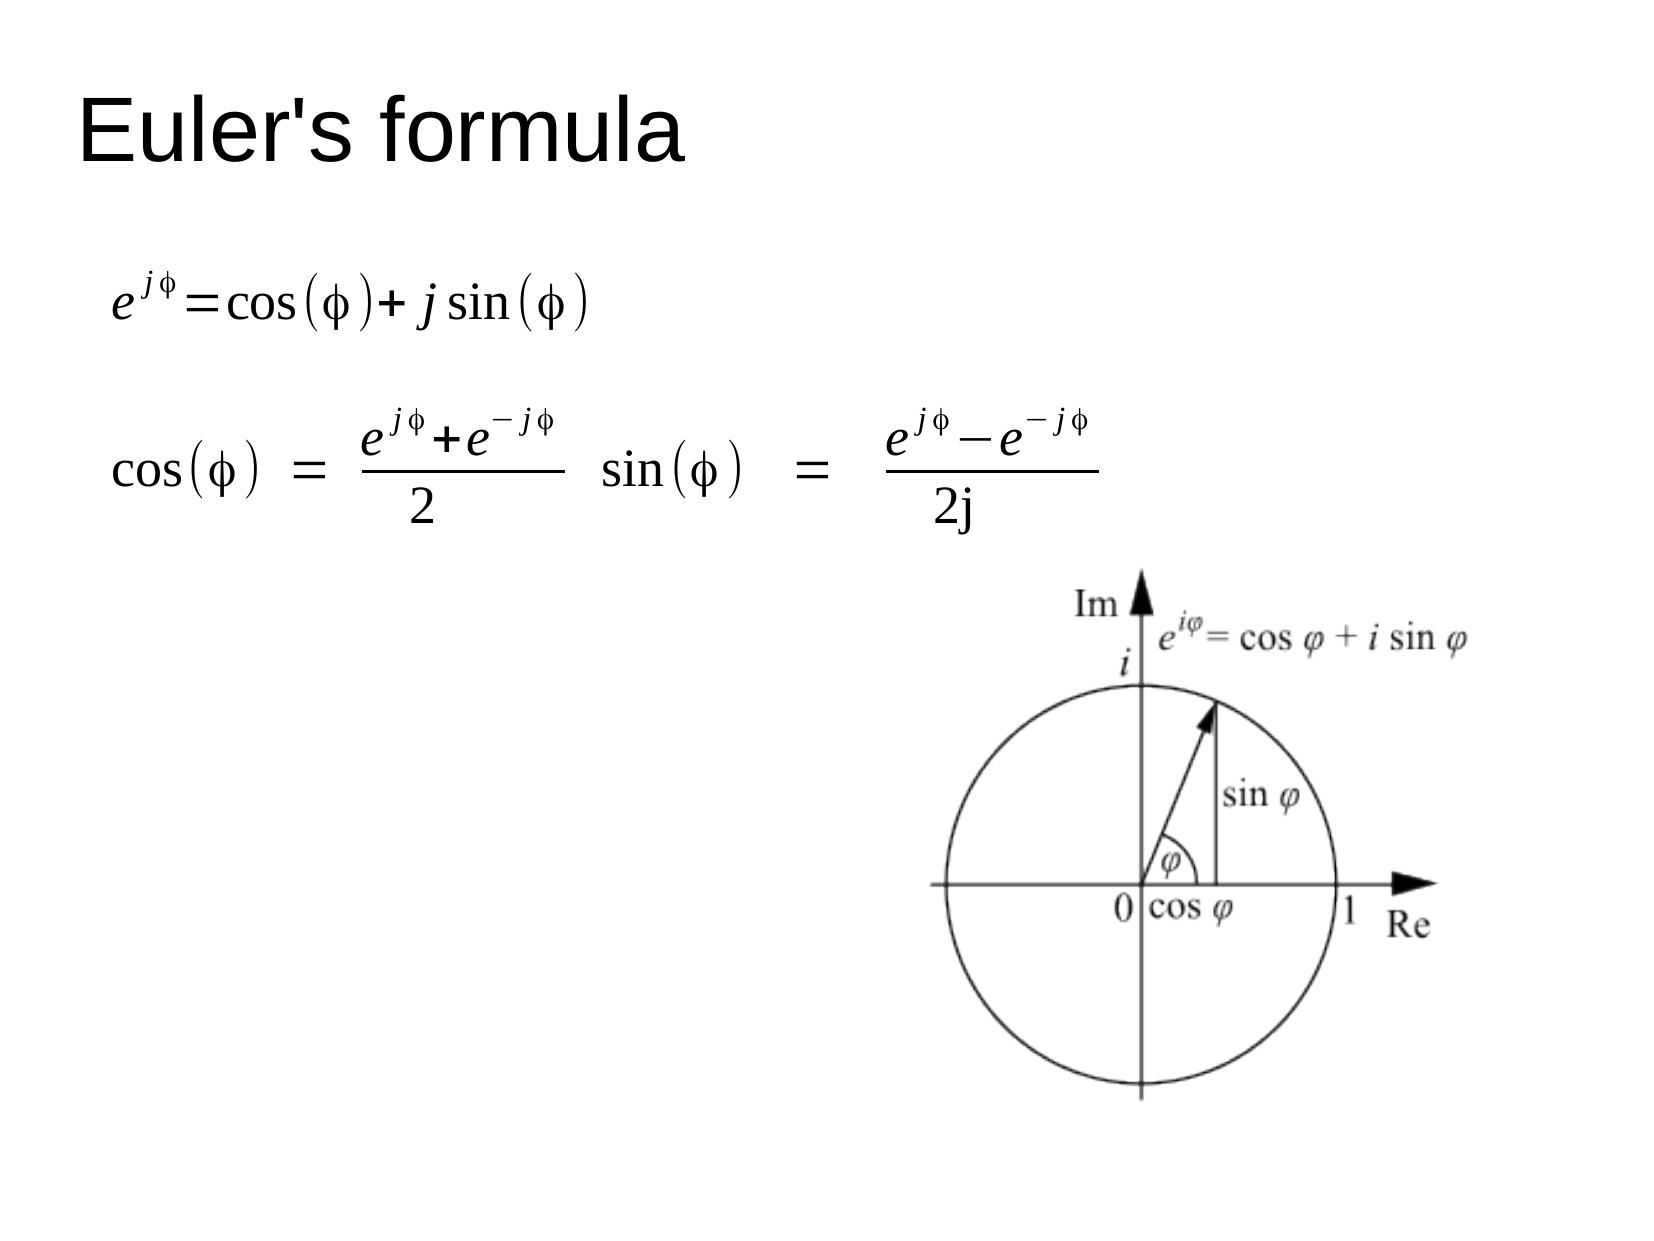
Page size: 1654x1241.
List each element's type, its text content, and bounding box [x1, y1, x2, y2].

chart [105, 264, 1108, 536]
picture [927, 562, 1471, 1111]
title Euler's formula [76, 25, 1565, 233]
